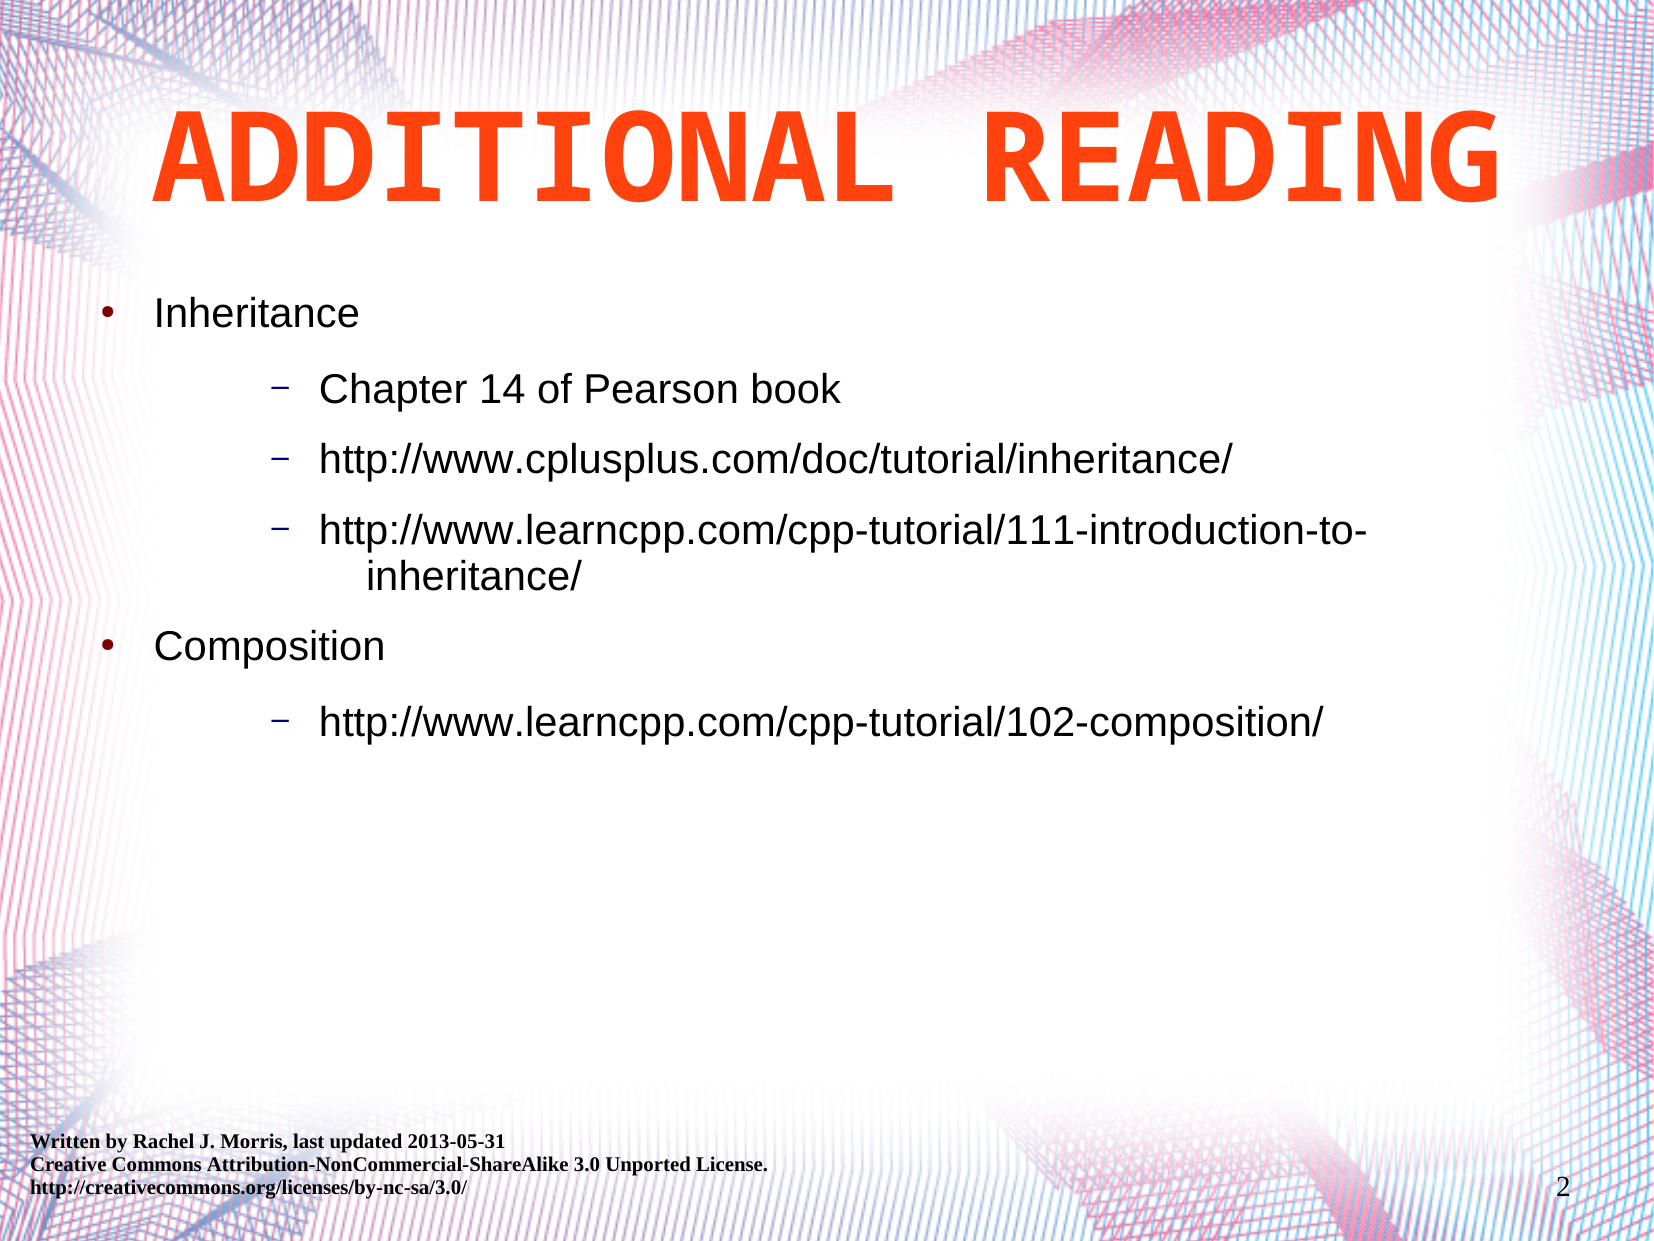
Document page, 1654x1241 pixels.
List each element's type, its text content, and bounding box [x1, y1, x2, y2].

list Inheritance Chapter 14 of Pearson book http://www.cplusplus.com/doc/tutorial/inheritance/ http://www.learncpp.com/cpp-tutorial/111-introduction-to-inheritance/ Composition http://www.learncpp.com/cpp-tutorial/102-composition/ [82, 290, 1571, 1010]
title ADDITIONAL READING [82, 49, 1571, 257]
picture [0, 0, 1654, 1241]
